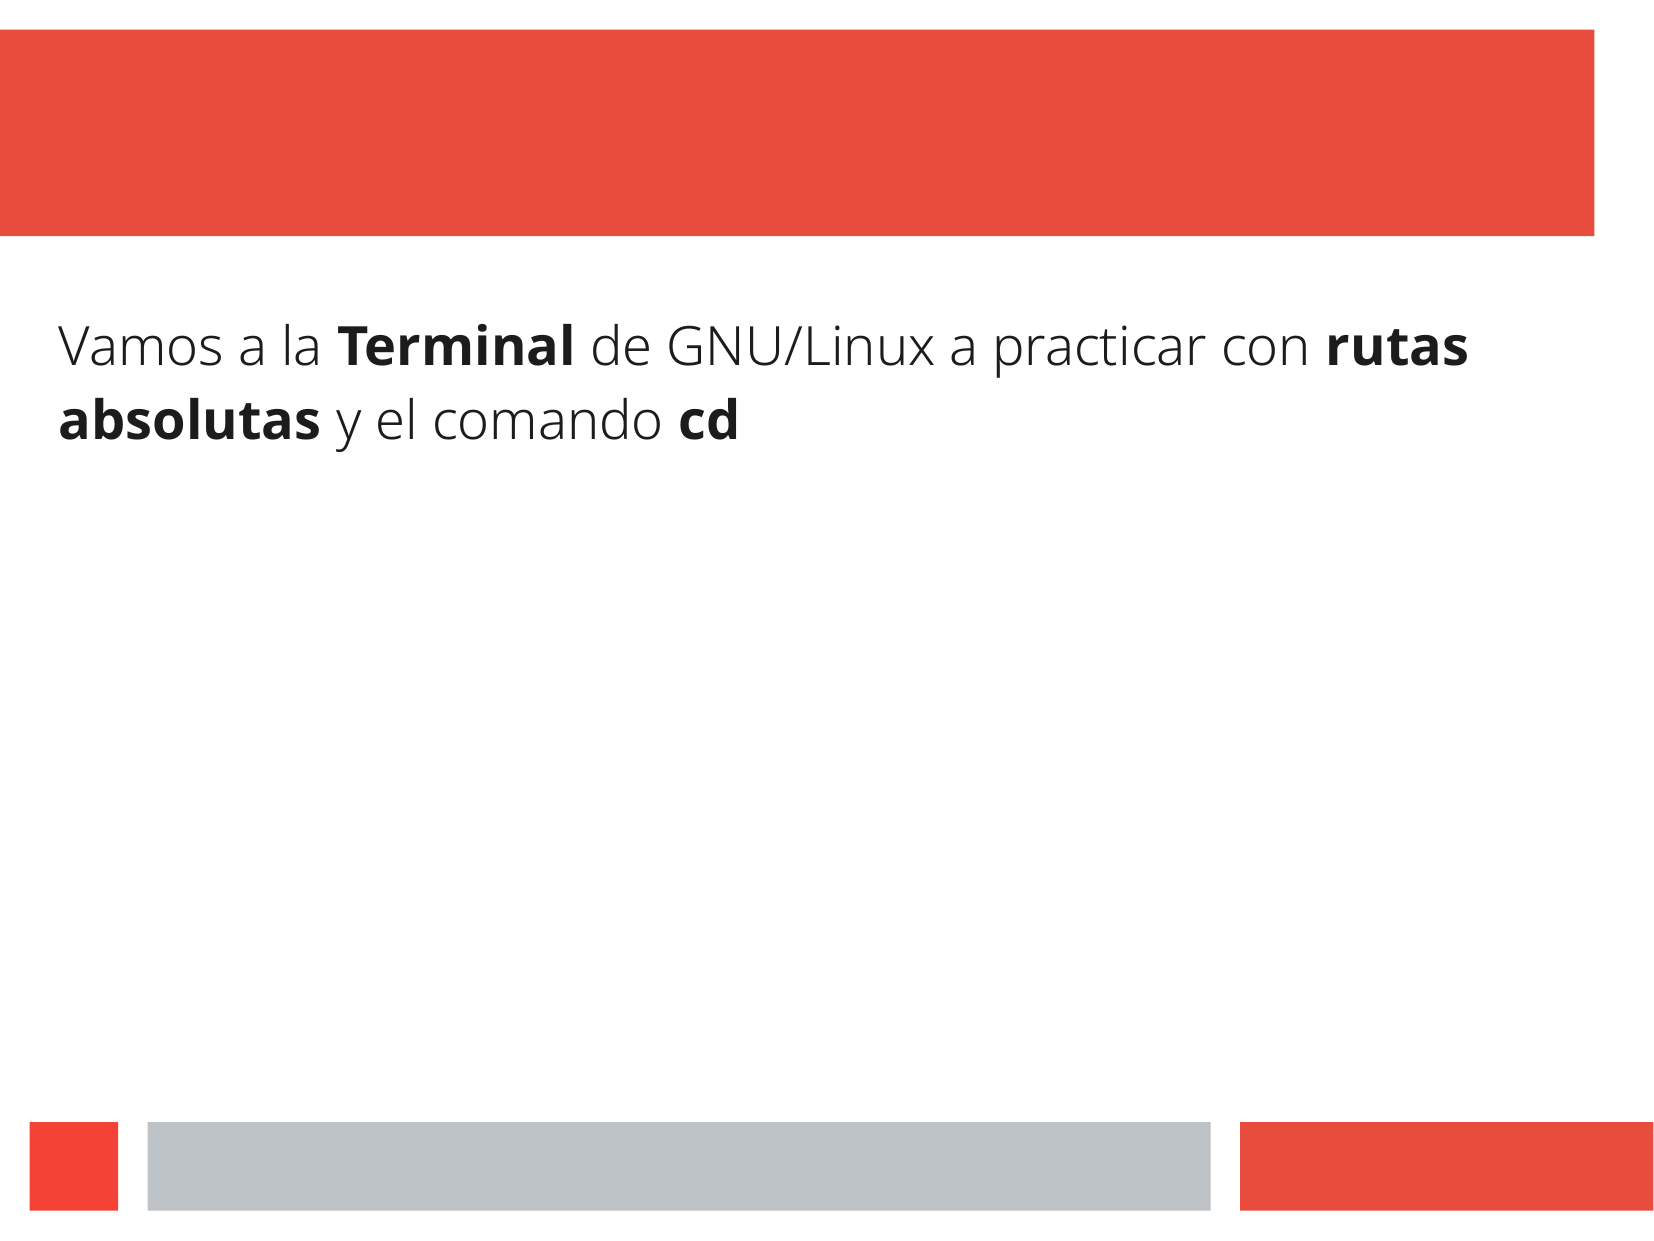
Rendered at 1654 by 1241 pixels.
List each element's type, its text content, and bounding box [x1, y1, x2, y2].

subtitle Vamos a la Terminal de GNU/Linux a practicar con rutas absolutas y el comando cd [59, 307, 1595, 744]
